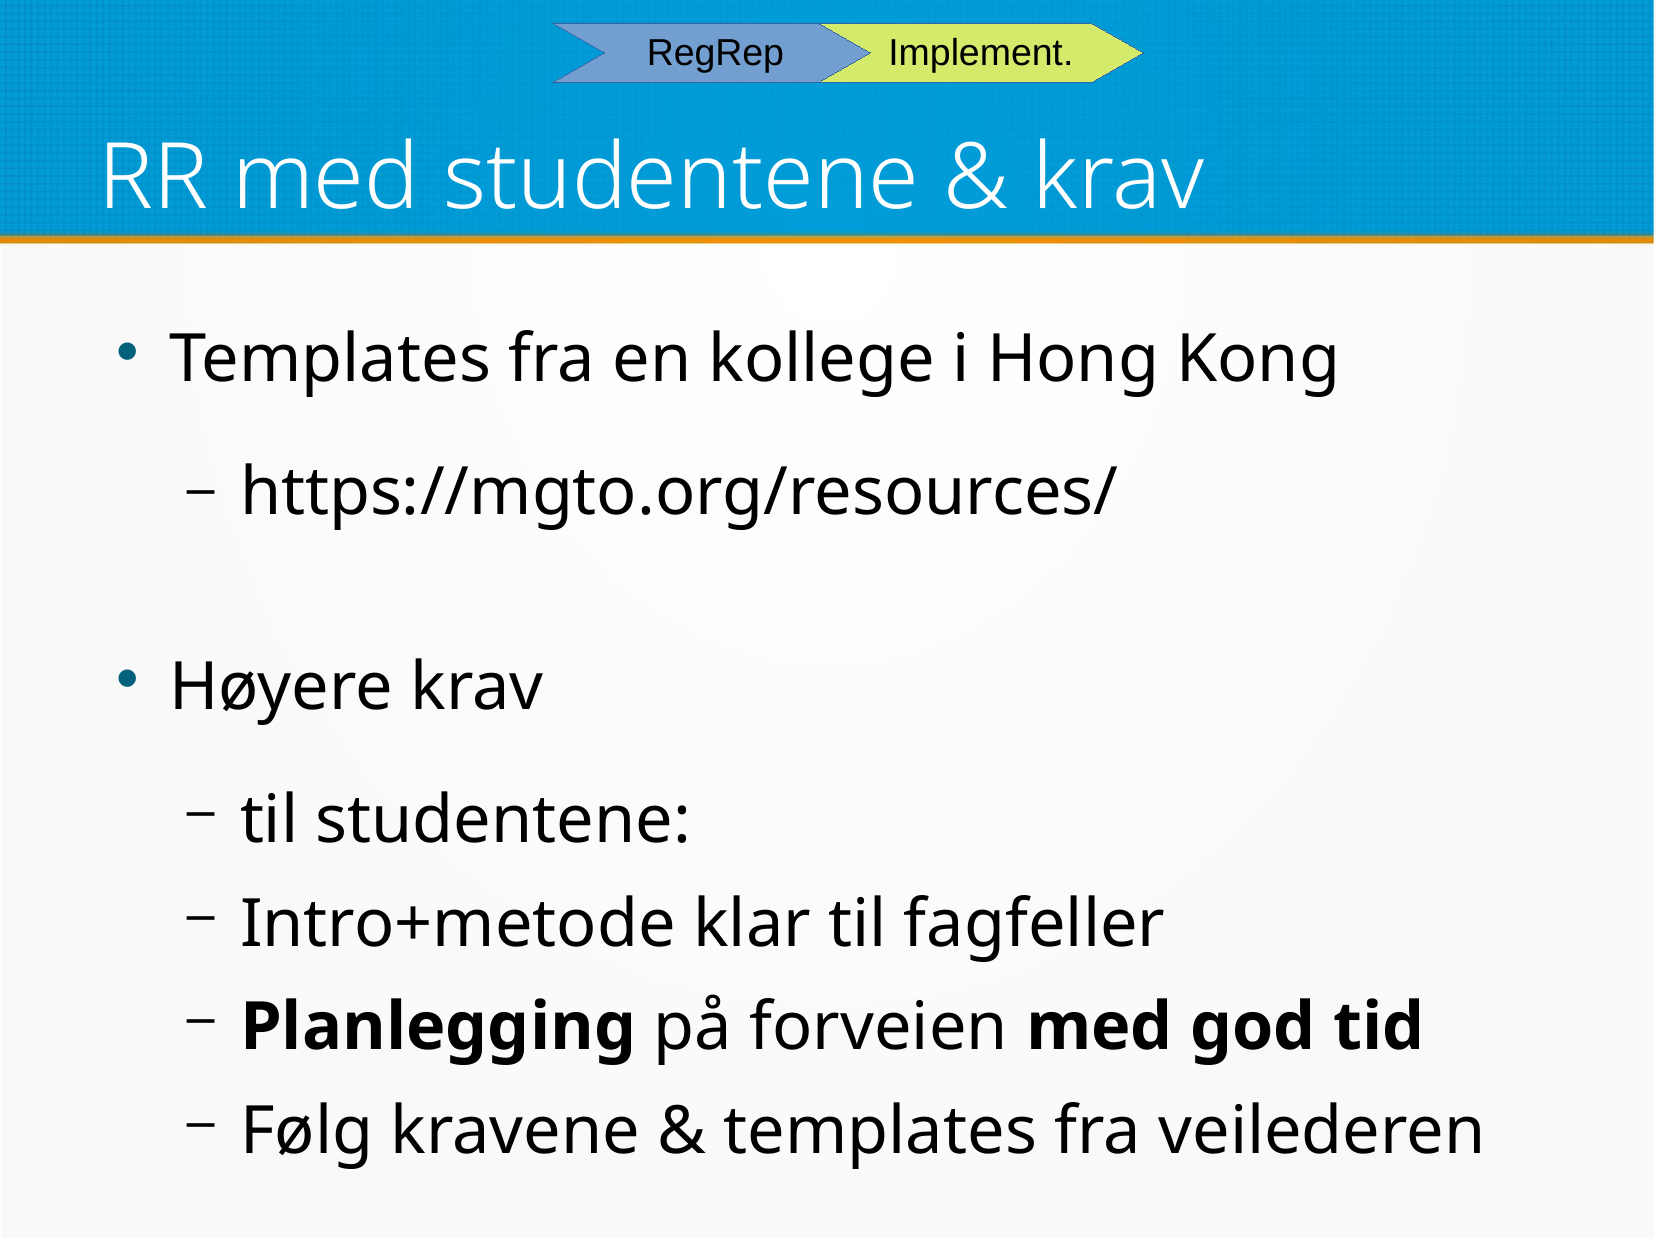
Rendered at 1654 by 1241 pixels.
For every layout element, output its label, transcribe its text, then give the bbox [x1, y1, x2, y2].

text_box RegRep [552, 23, 868, 83]
list Templates fra en kollege i Hong Kong https://mgto.org/resources/ Høyere krav til studentene: Intro+metode klar til fagfeller Planlegging på forveien med god tid Følg kravene & templates fra veilederen [98, 315, 1565, 1211]
title RR med studentene & krav [98, 19, 1654, 227]
picture [0, 233, 1654, 1241]
text_box Implement. [818, 23, 1144, 83]
